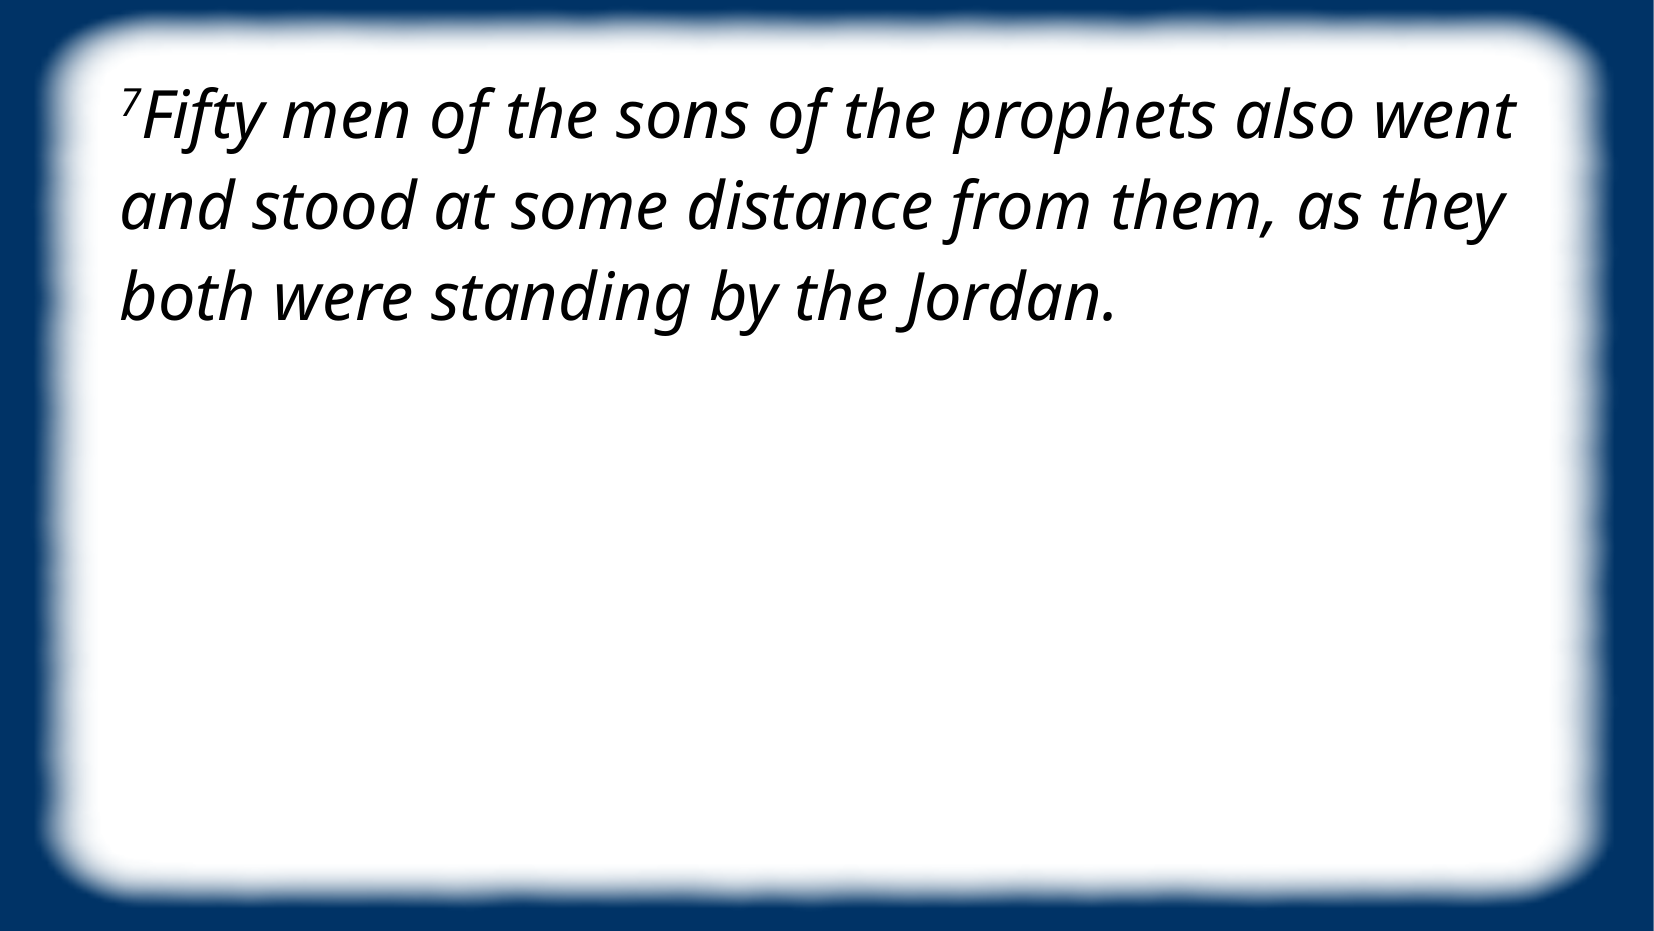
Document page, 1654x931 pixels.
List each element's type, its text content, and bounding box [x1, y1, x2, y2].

text_box 7Fifty men of the sons of the prophets also went and stood at some distance from them, as they both were standing by the Jordan. [105, 60, 1561, 376]
picture [0, 0, 1654, 931]
